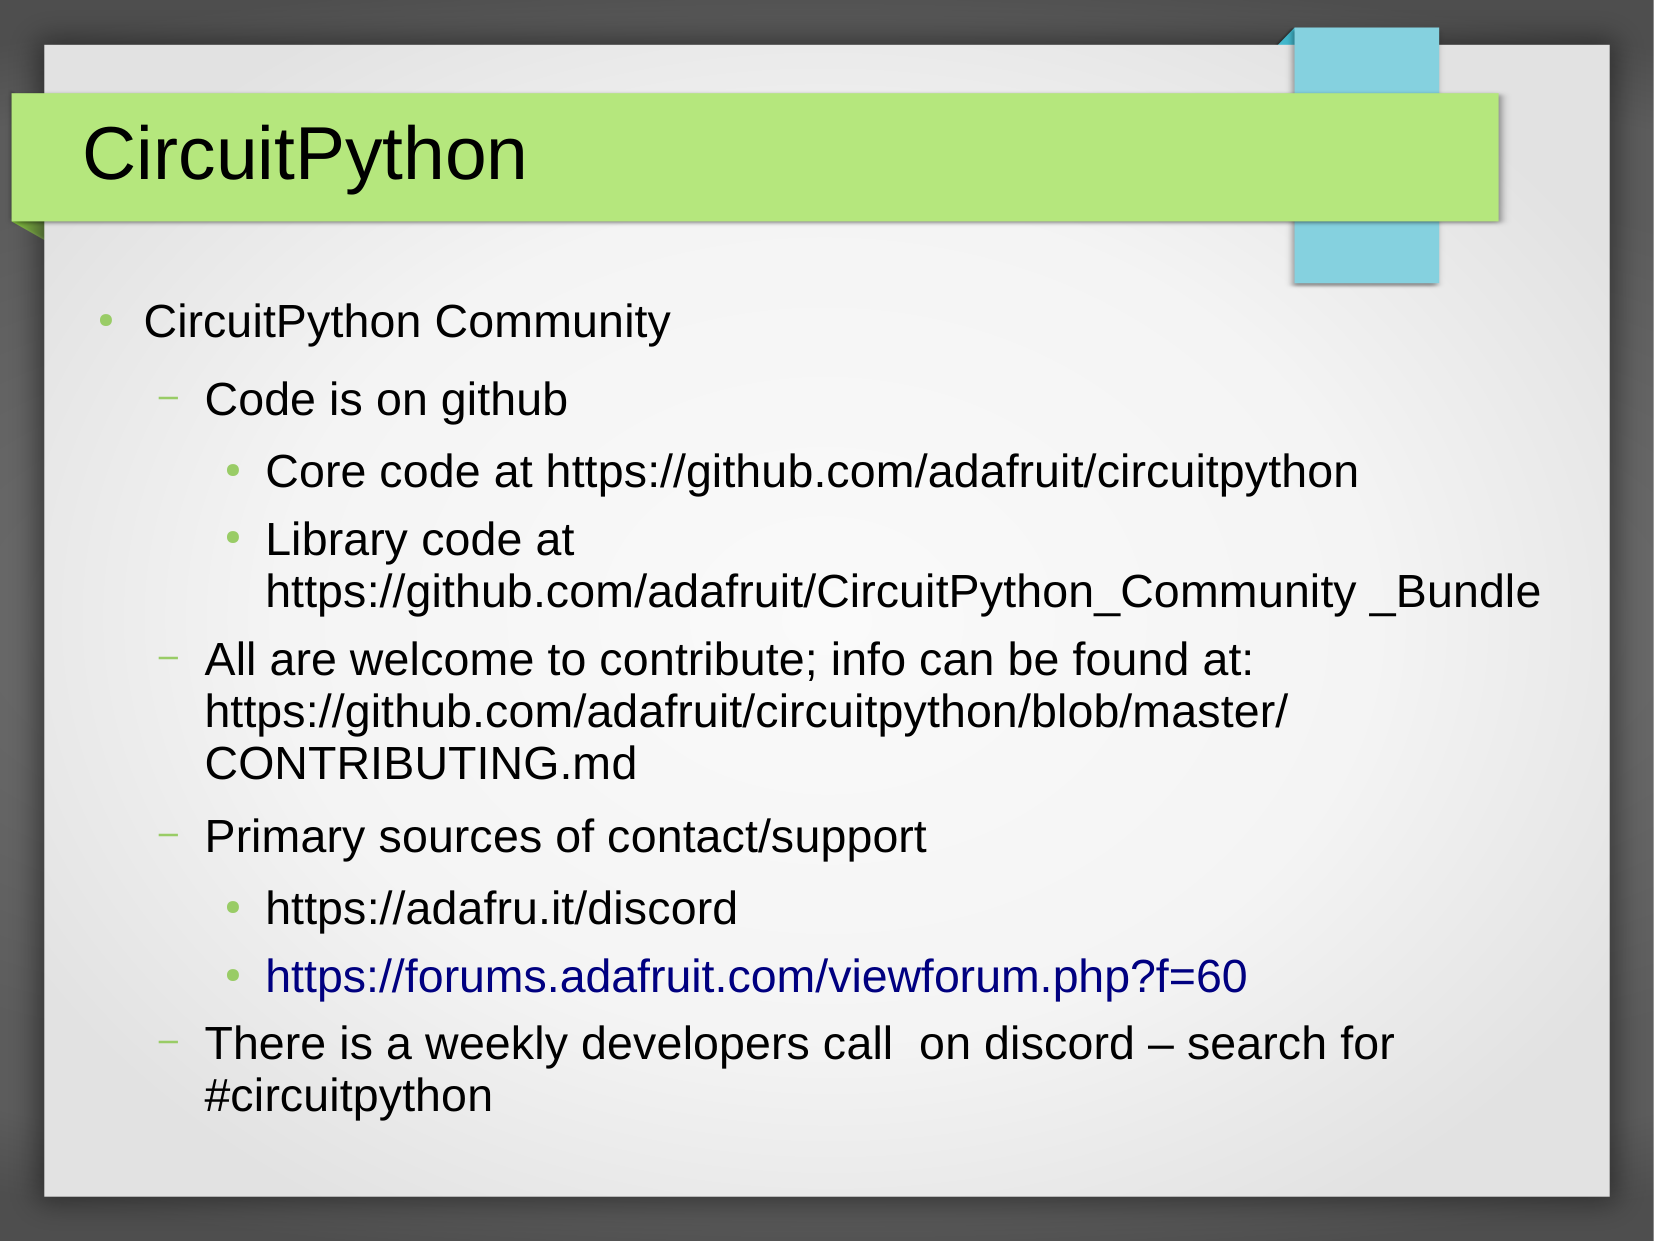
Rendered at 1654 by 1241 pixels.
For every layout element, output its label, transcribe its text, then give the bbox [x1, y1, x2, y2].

list CircuitPython Community Code is on github Core code at https://github.com/adafruit/circuitpython Library code at https://github.com/adafruit/CircuitPython_Community _Bundle All are welcome to contribute; info can be found at: https://github.com/adafruit/circuitpython/blob/master/ CONTRIBUTING.md Primary sources of contact/support https://adafru.it/discord https://forums.adafruit.com/viewforum.php?f=60 There is a weekly developers call on discord – search for #circuitpython [82, 295, 1571, 1141]
title CircuitPython [82, 94, 1264, 213]
picture [0, 0, 1654, 1241]
